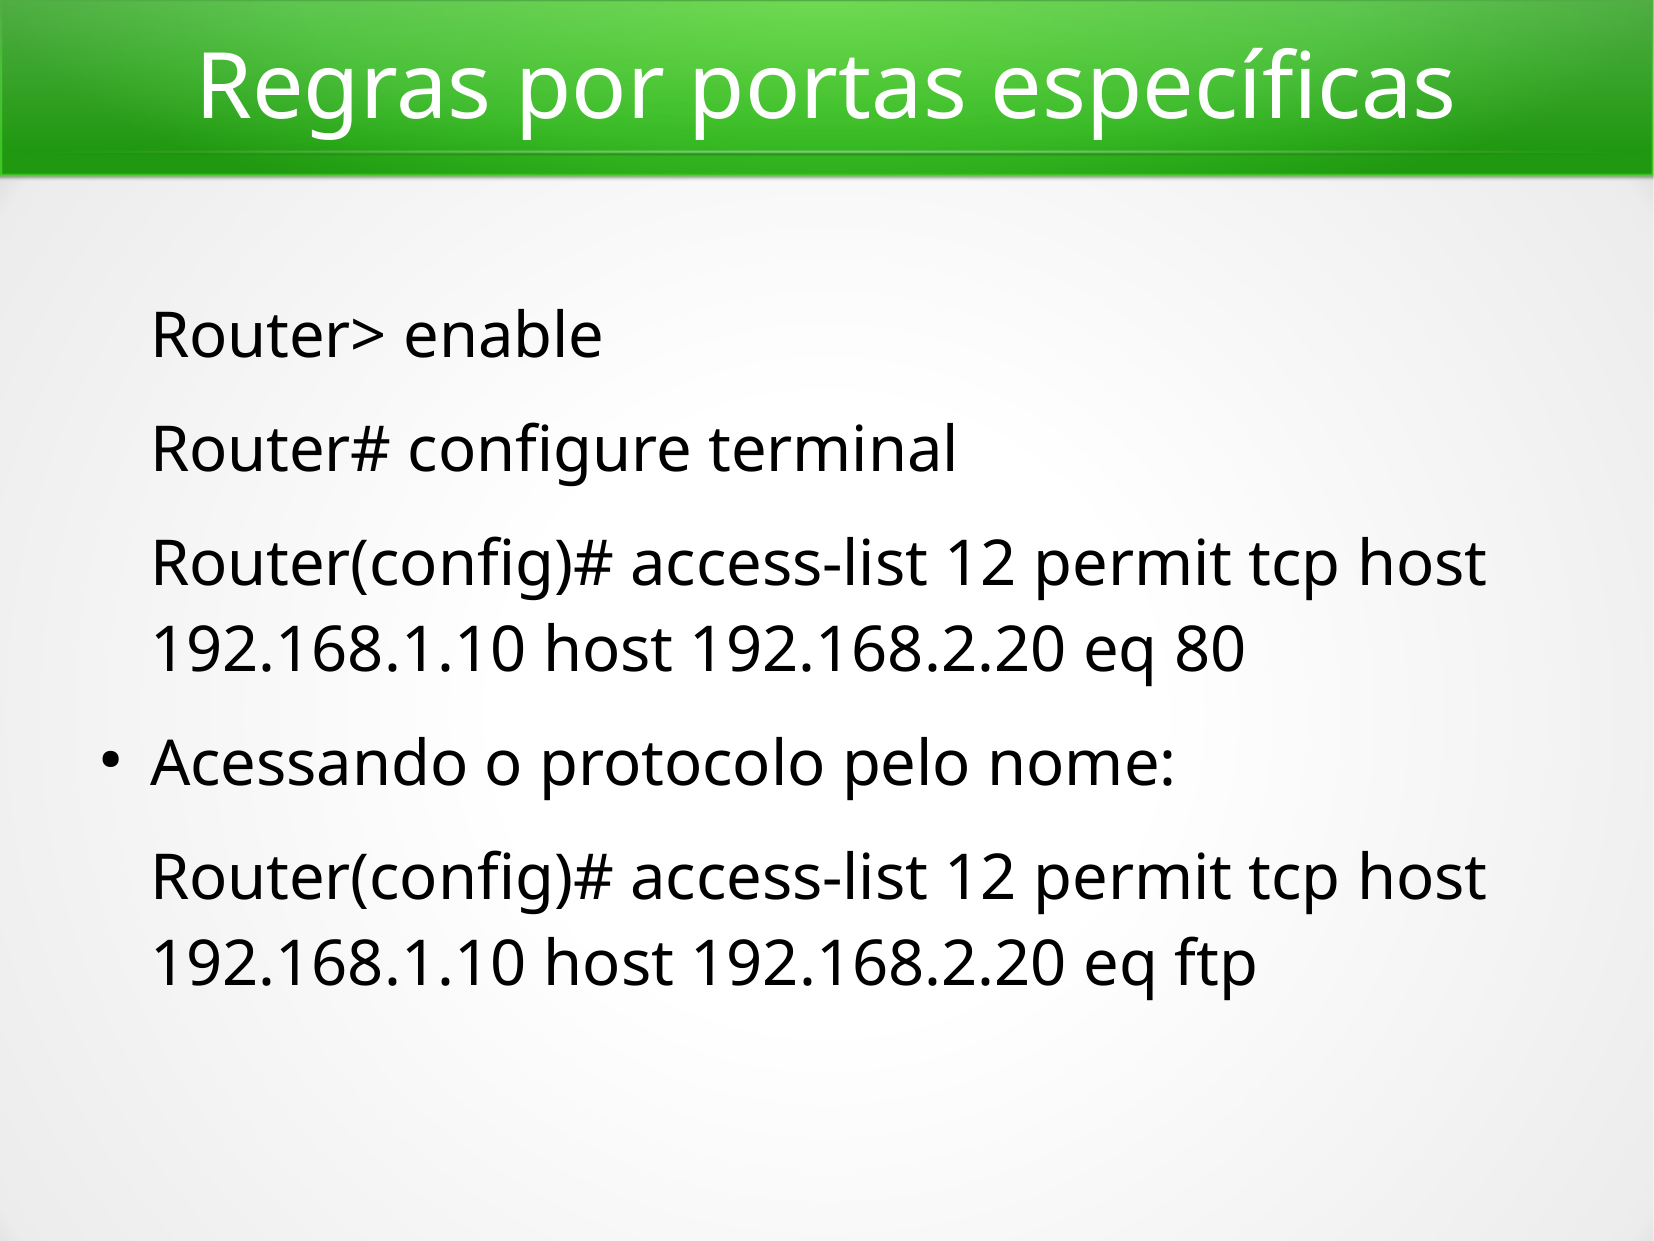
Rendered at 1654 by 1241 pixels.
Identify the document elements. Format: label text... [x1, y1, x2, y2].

list Router> enable Router# configure terminal Router(config)# access-list 12 permit tcp host 192.168.1.10 host 192.168.2.20 eq 80 Acessando o protocolo pelo nome: Router(config)# access-list 12 permit tcp host 192.168.1.10 host 192.168.2.20 eq ftp [82, 290, 1571, 1010]
picture [0, 0, 1654, 1241]
title Regras por portas específicas [82, 11, 1571, 154]
